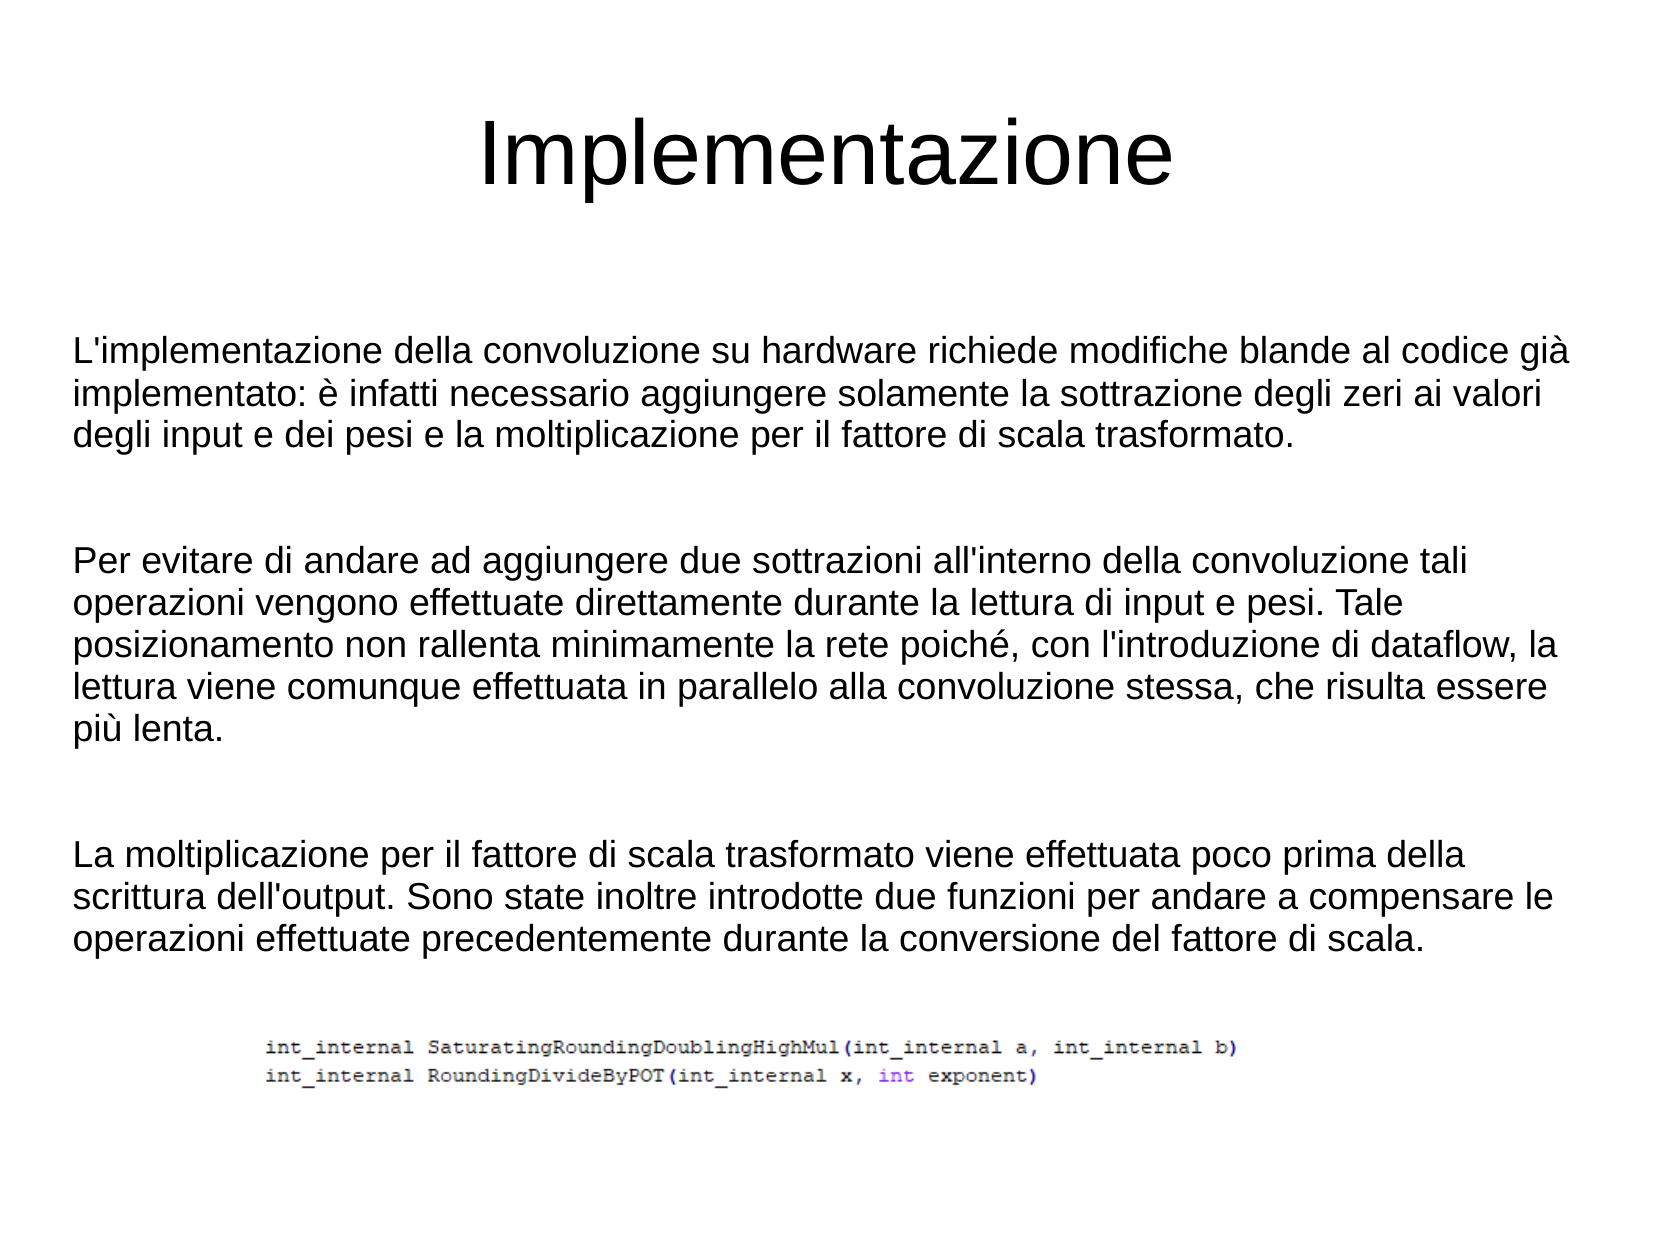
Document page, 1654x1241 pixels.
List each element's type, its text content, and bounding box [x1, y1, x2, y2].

title Implementazione [82, 49, 1571, 257]
text_box L'implementazione della convoluzione su hardware richiede modifiche blande al codice già implementato: è infatti necessario aggiungere solamente la sottrazione degli zeri ai valori degli input e dei pesi e la moltiplicazione per il fattore di scala trasformato. Per evitare di andare ad aggiungere due sottrazioni all'interno della convoluzione tali operazioni vengono effettuate direttamente durante la lettura di input e pesi. Tale posizionamento non rallenta minimamente la rete poiché, con l'introduzione di dataflow, la lettura viene comunque effettuata in parallelo alla convoluzione stessa, che risulta essere più lenta. La moltiplicazione per il fattore di scala trasformato viene effettuata poco prima della scrittura dell'output. Sono state inoltre introdotte due funzioni per andare a compensare le operazioni effettuate precedentemente durante la conversione del fattore di scala. [57, 322, 1595, 969]
picture [265, 1033, 1258, 1093]
